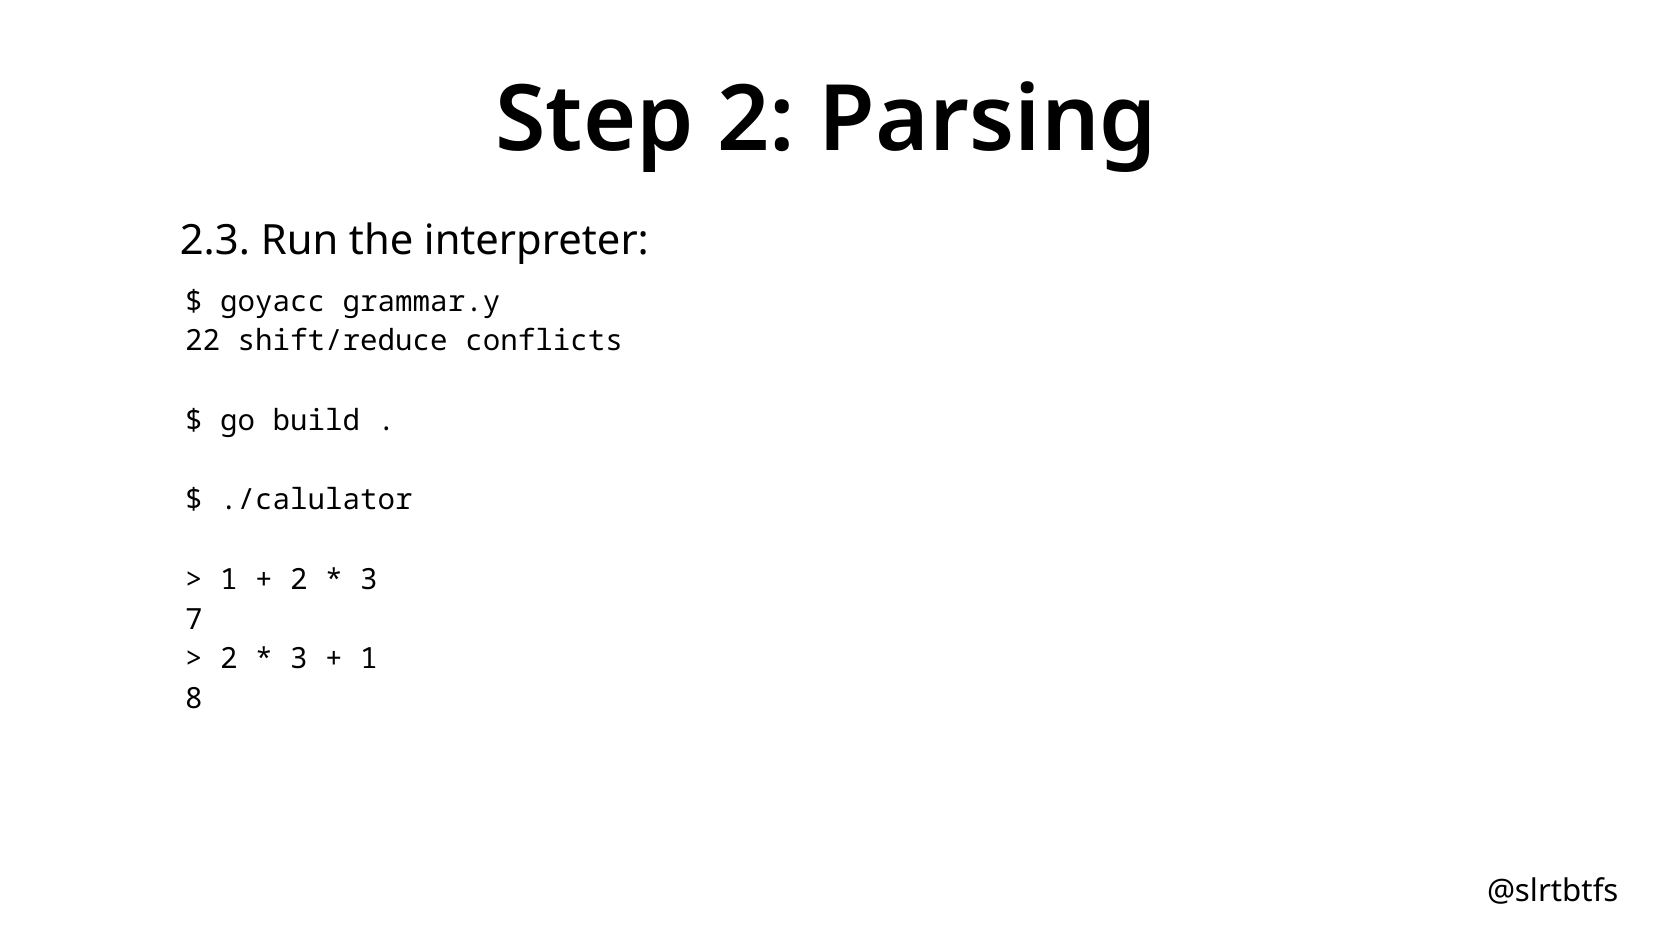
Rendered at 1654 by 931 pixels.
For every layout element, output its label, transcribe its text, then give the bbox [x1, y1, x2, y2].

title Step 2: Parsing [82, 37, 1571, 193]
text_box $ goyacc grammar.y 22 shift/reduce conflicts $ go build . $ ./calulator > 1 + 2 * 3 7 > 2 * 3 + 1 8 [170, 272, 1386, 856]
text_box 2.3. Run the interpreter: [165, 202, 626, 271]
